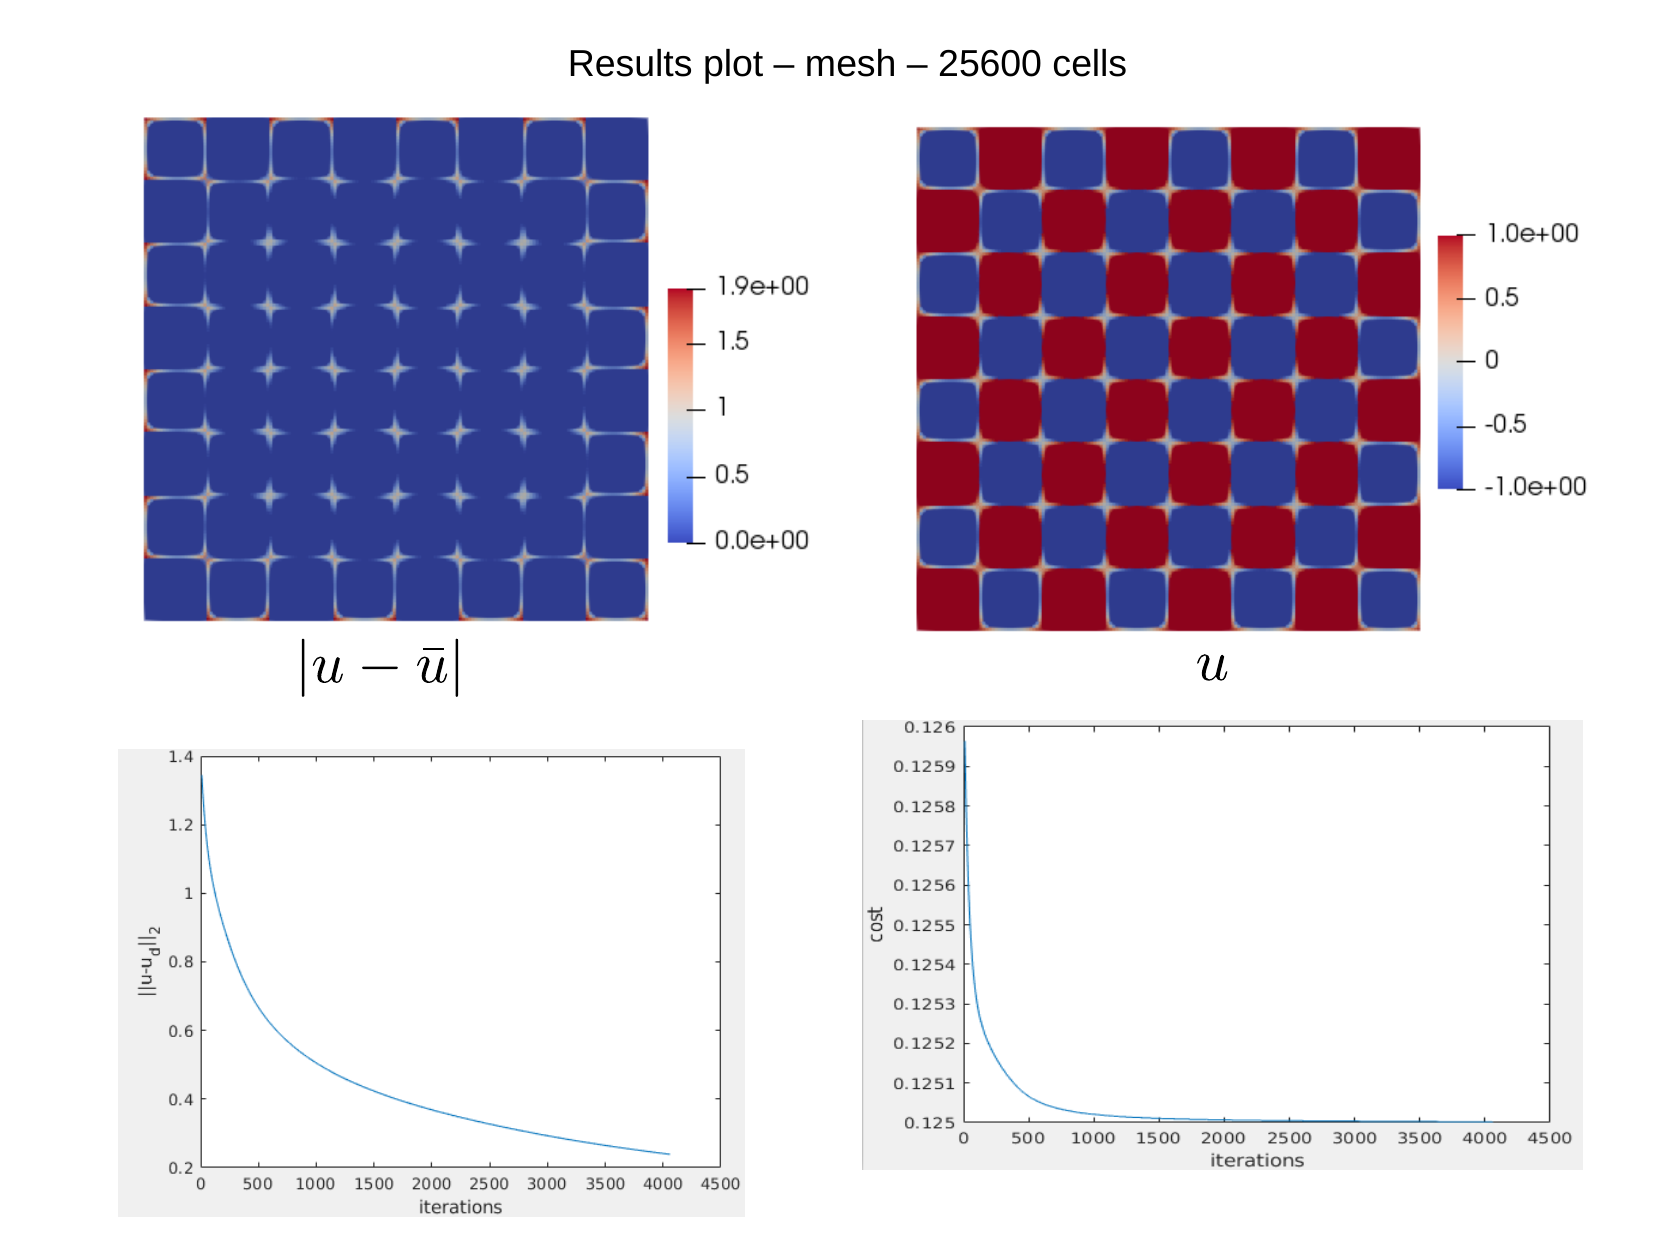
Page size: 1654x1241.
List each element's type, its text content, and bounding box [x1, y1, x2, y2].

text_box Results plot – mesh – 25600 cells [553, 35, 1143, 93]
picture [118, 749, 745, 1217]
picture [1435, 211, 1595, 508]
picture [141, 113, 811, 626]
text_box [297, 638, 459, 697]
picture [909, 118, 1427, 636]
picture [862, 720, 1583, 1170]
text_box [1197, 654, 1228, 681]
